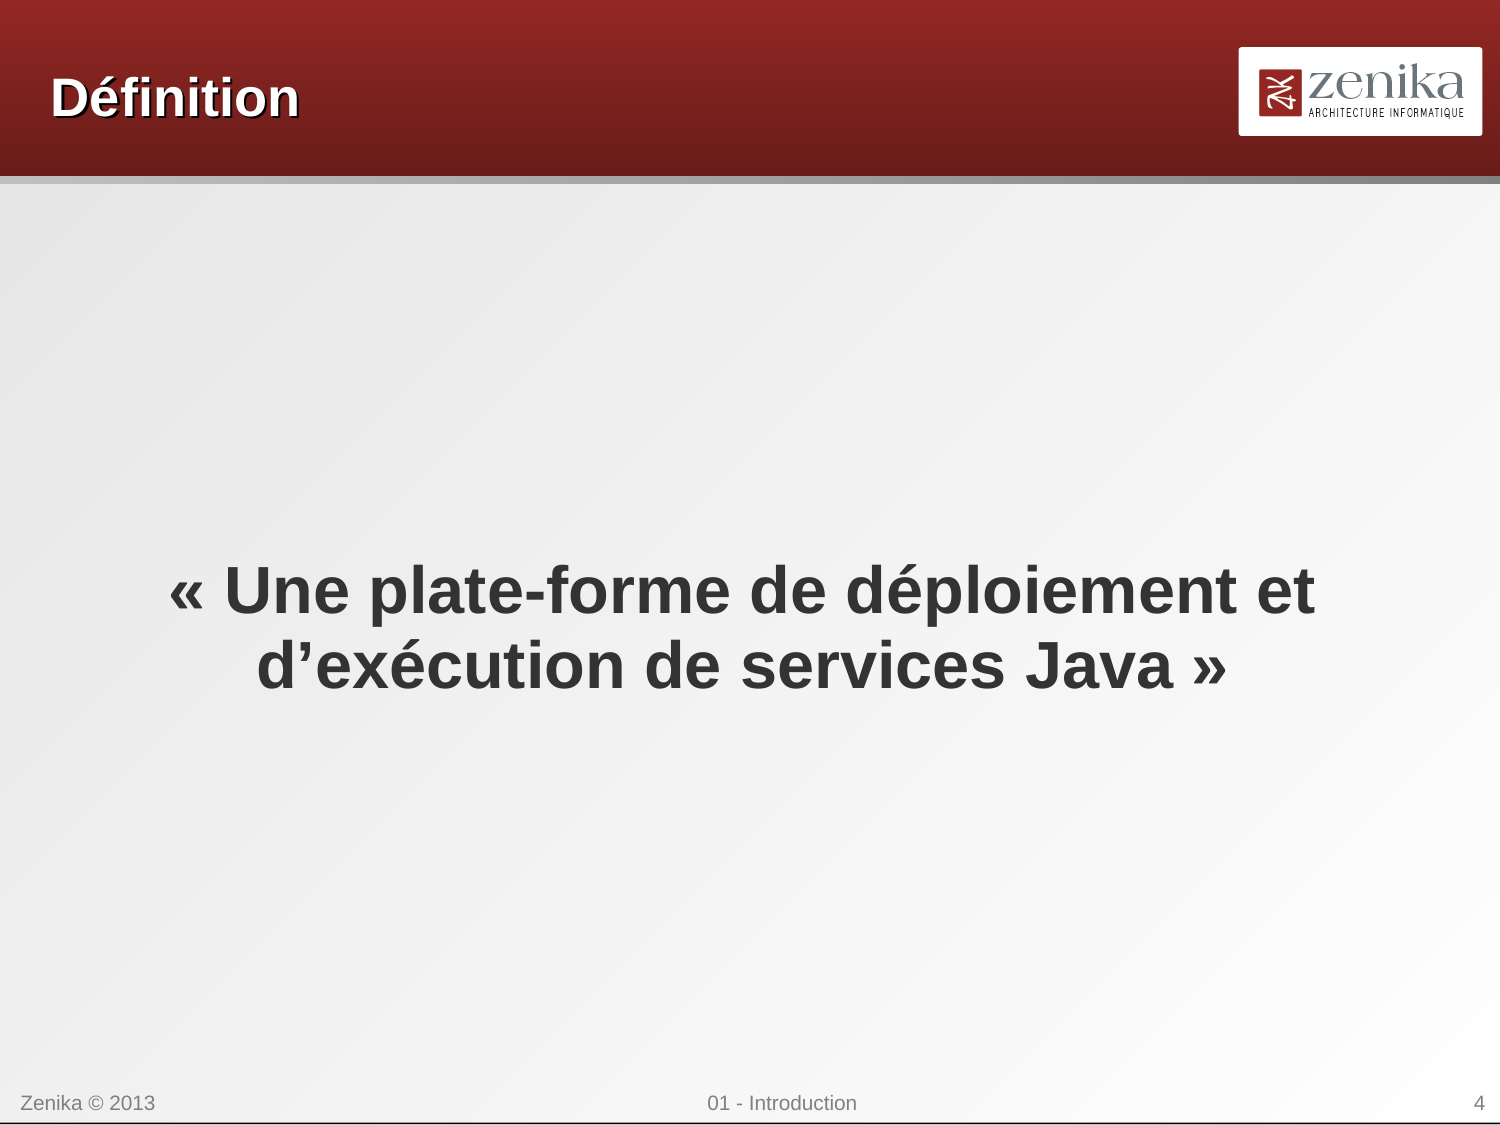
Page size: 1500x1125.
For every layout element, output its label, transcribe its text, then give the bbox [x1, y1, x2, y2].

picture [1257, 58, 1464, 125]
list « Une plate-forme de déploiement et d’exécution de services Java » [50, 250, 1435, 1064]
title Définition [50, 15, 1206, 180]
